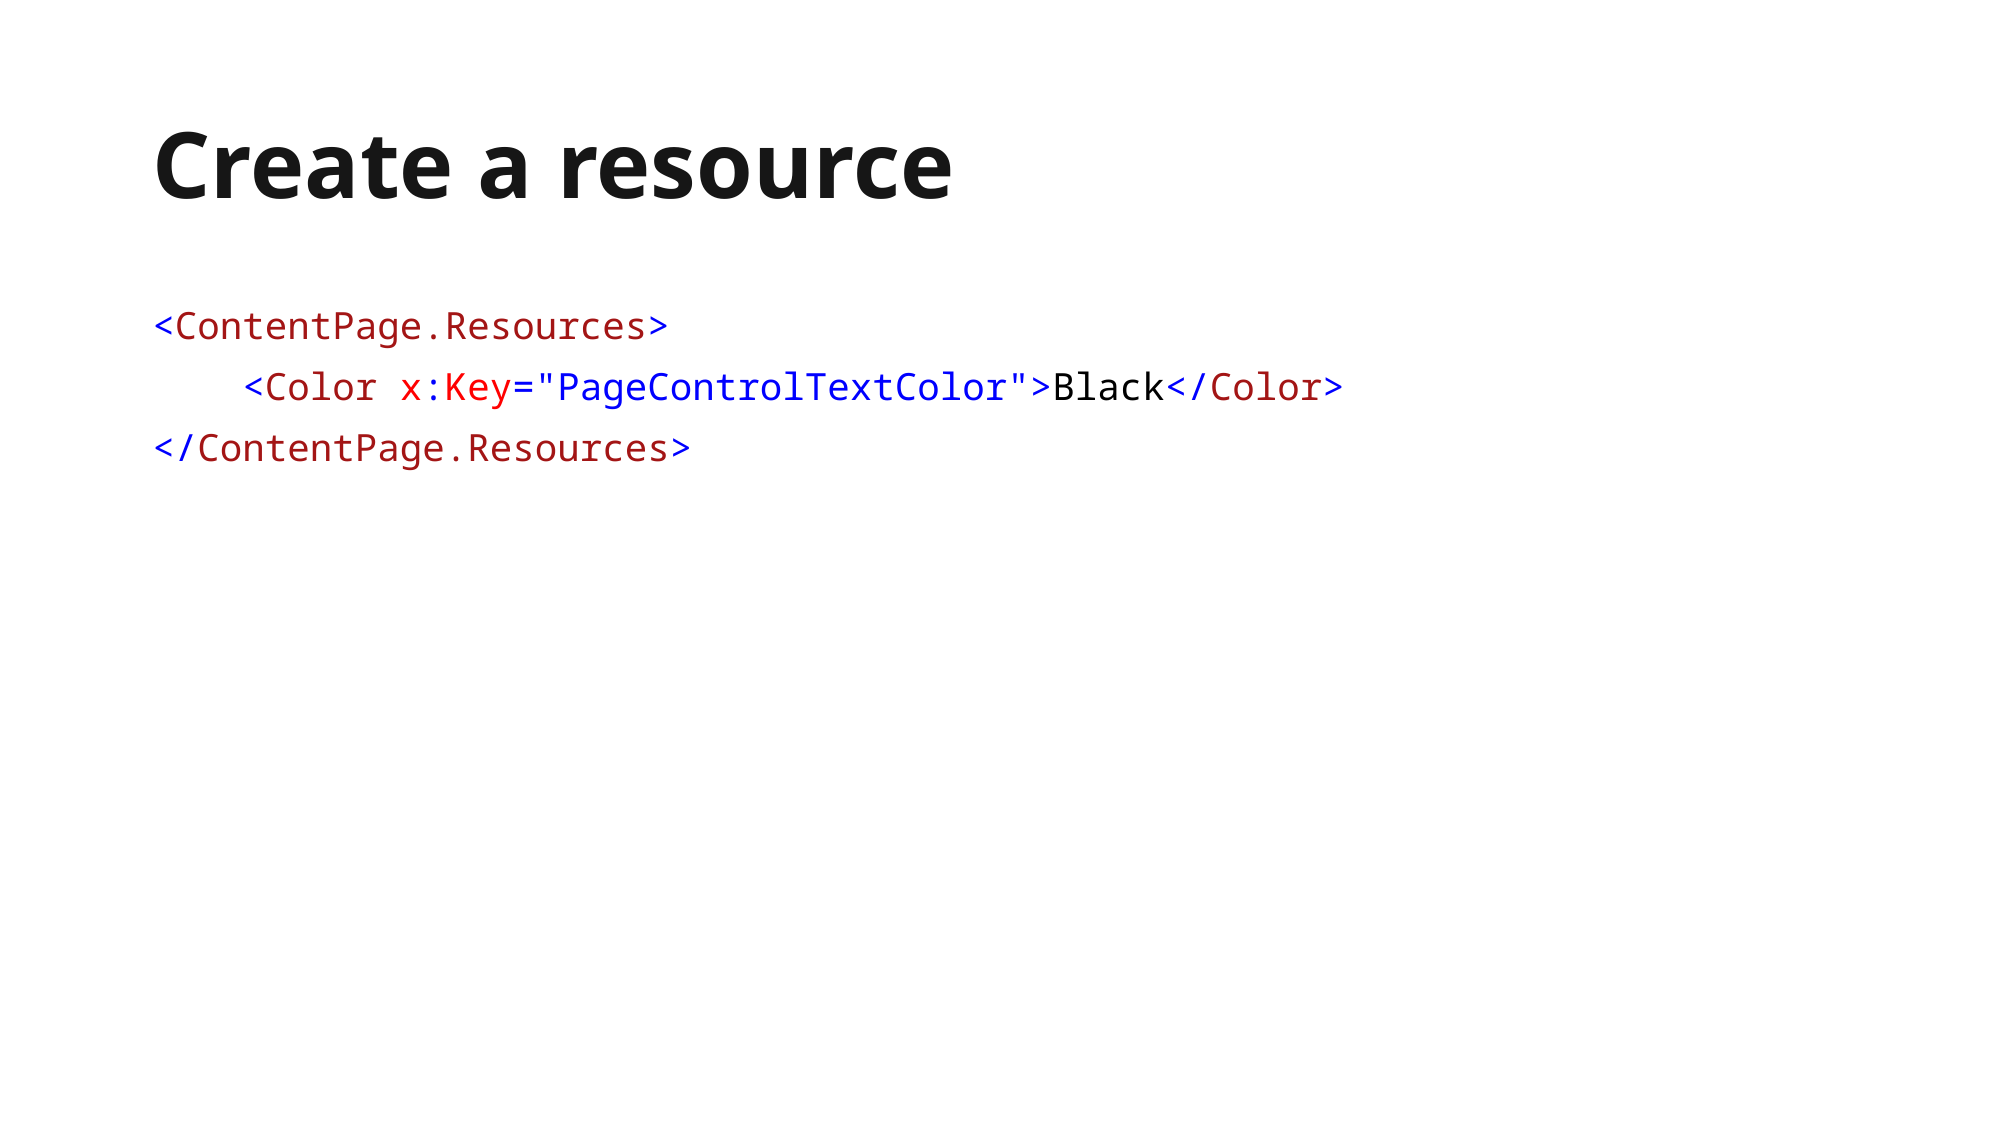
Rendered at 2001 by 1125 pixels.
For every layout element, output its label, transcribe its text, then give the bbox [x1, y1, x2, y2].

title Create a resource [137, 59, 1863, 278]
list <ContentPage.Resources> <Color x:Key="PageControlTextColor">Black</Color> </ContentPage.Resources> [137, 299, 1863, 1014]
